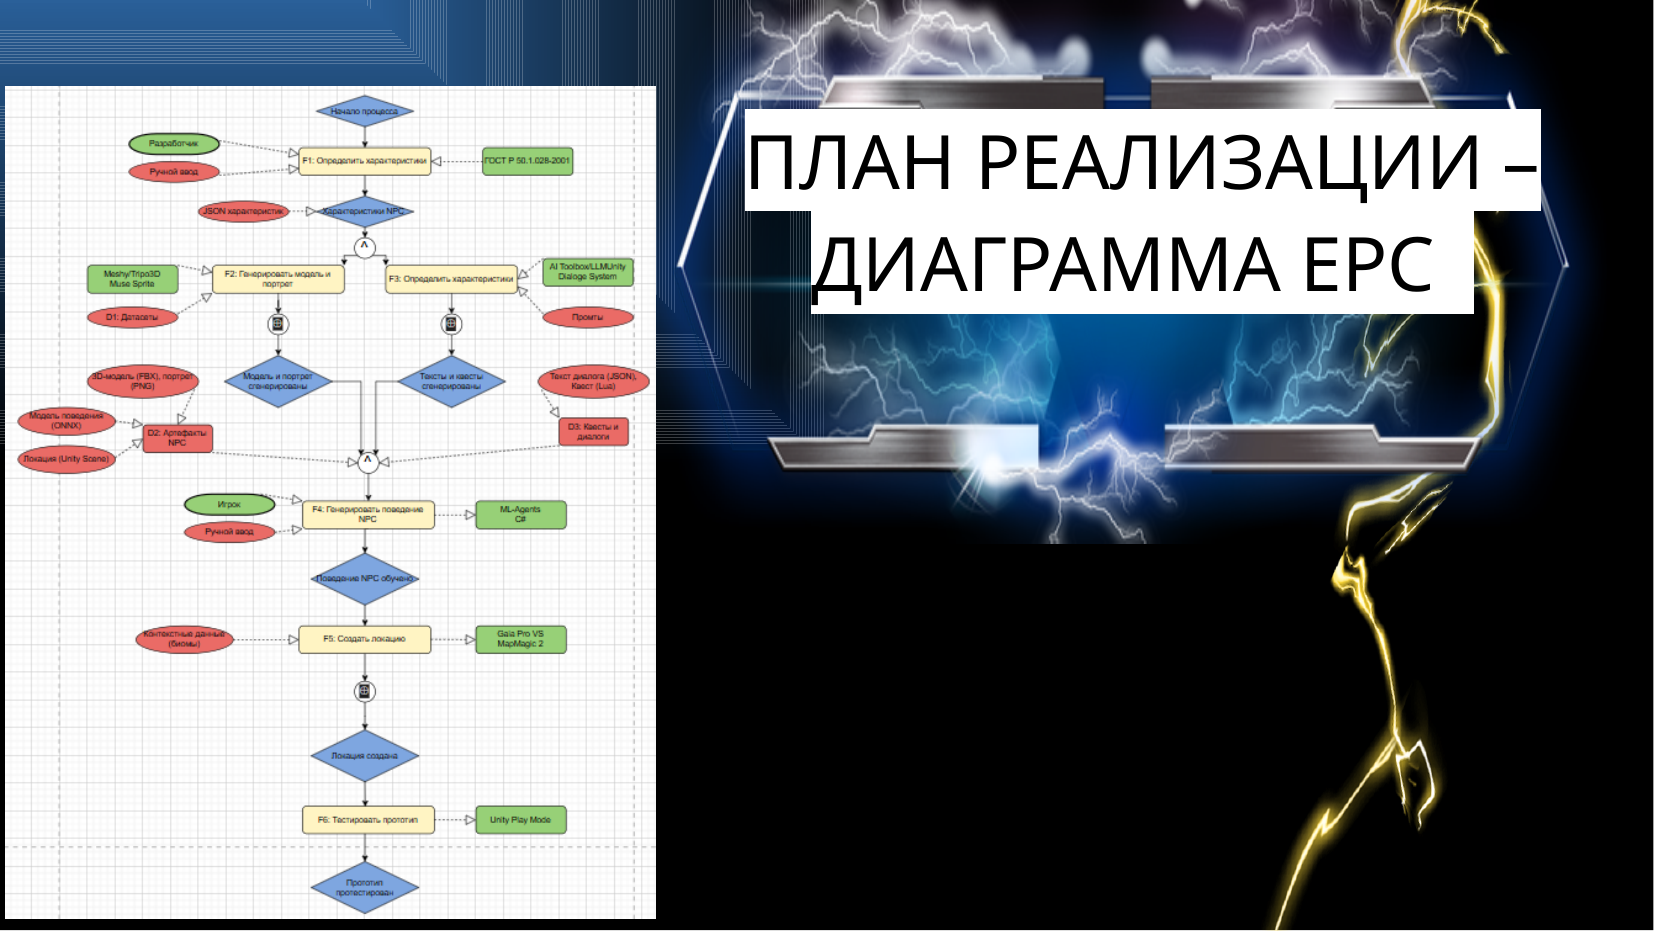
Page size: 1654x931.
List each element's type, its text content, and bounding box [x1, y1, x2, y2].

title План Реализации – Диаграмма EPC [710, 76, 1576, 450]
picture [5, 0, 1610, 931]
